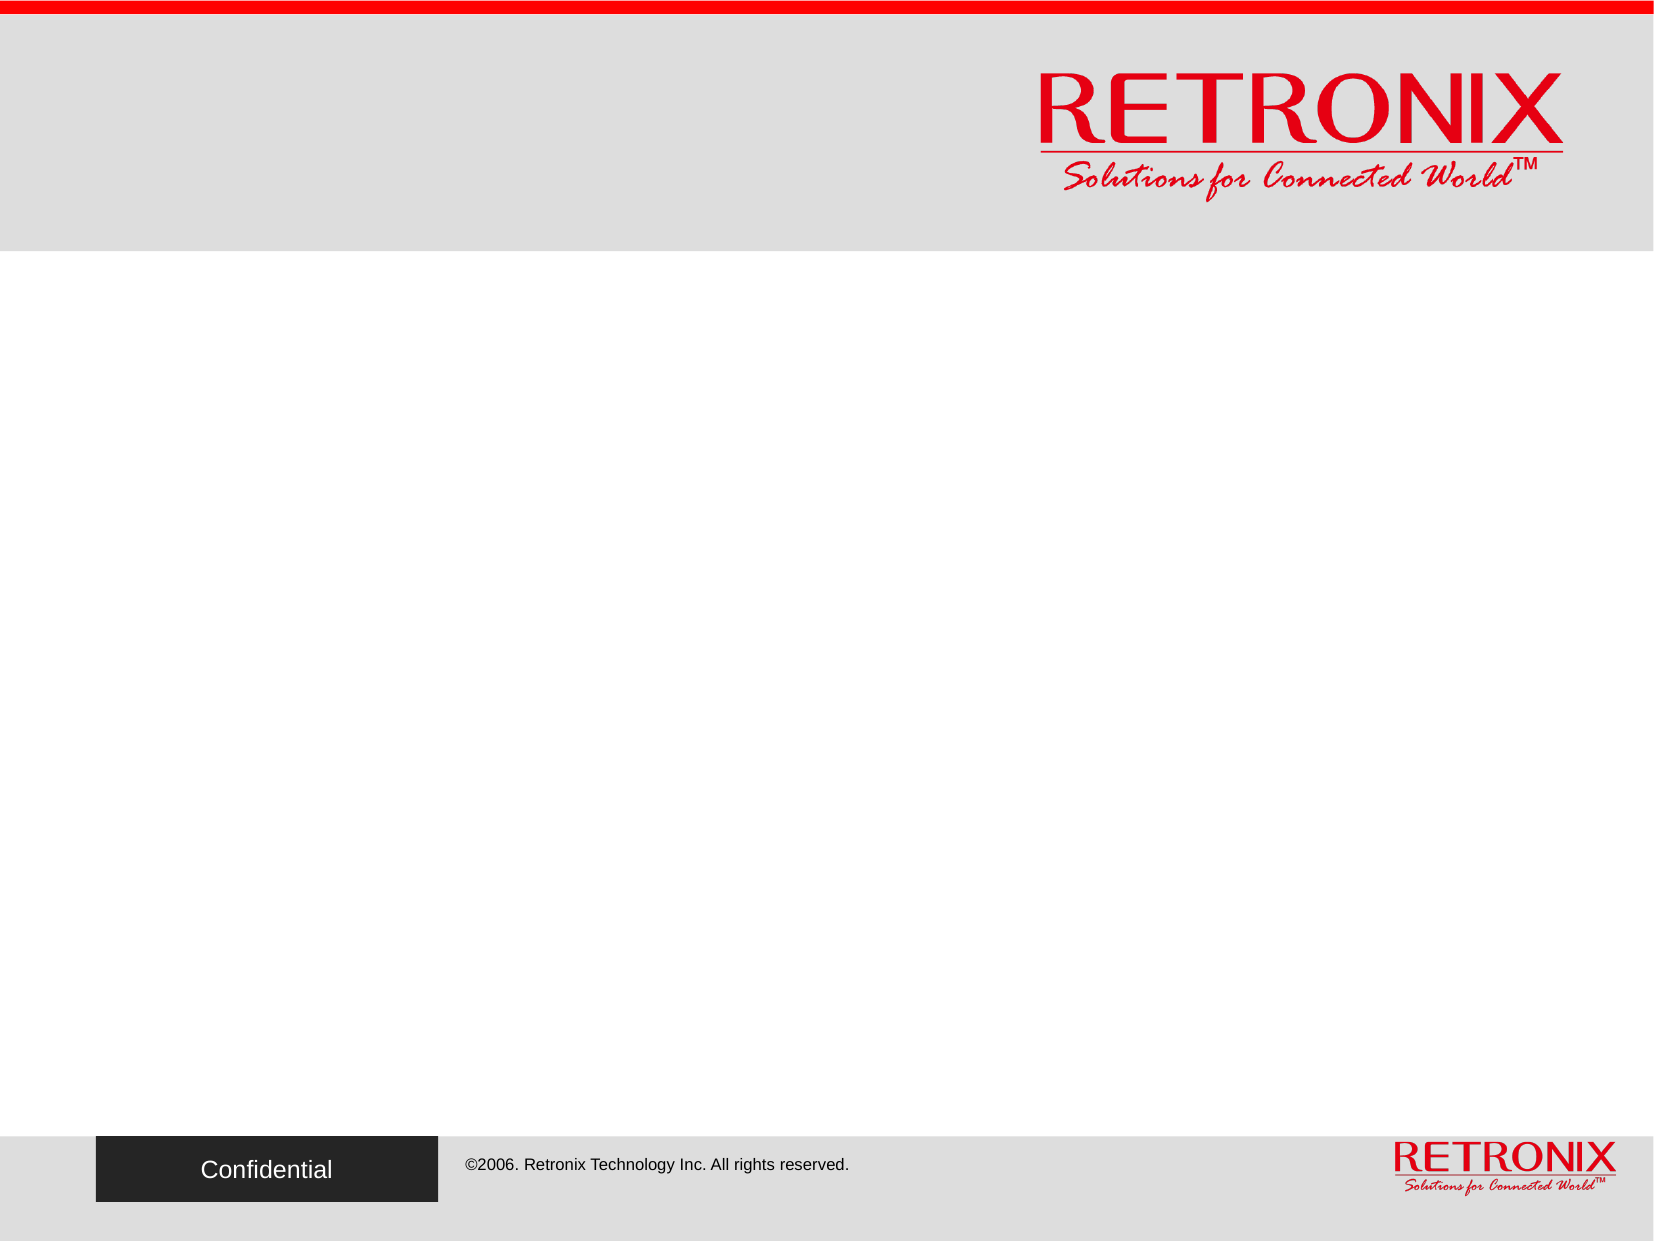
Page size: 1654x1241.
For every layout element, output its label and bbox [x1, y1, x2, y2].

picture [1031, 67, 1572, 206]
picture [1391, 1139, 1620, 1198]
